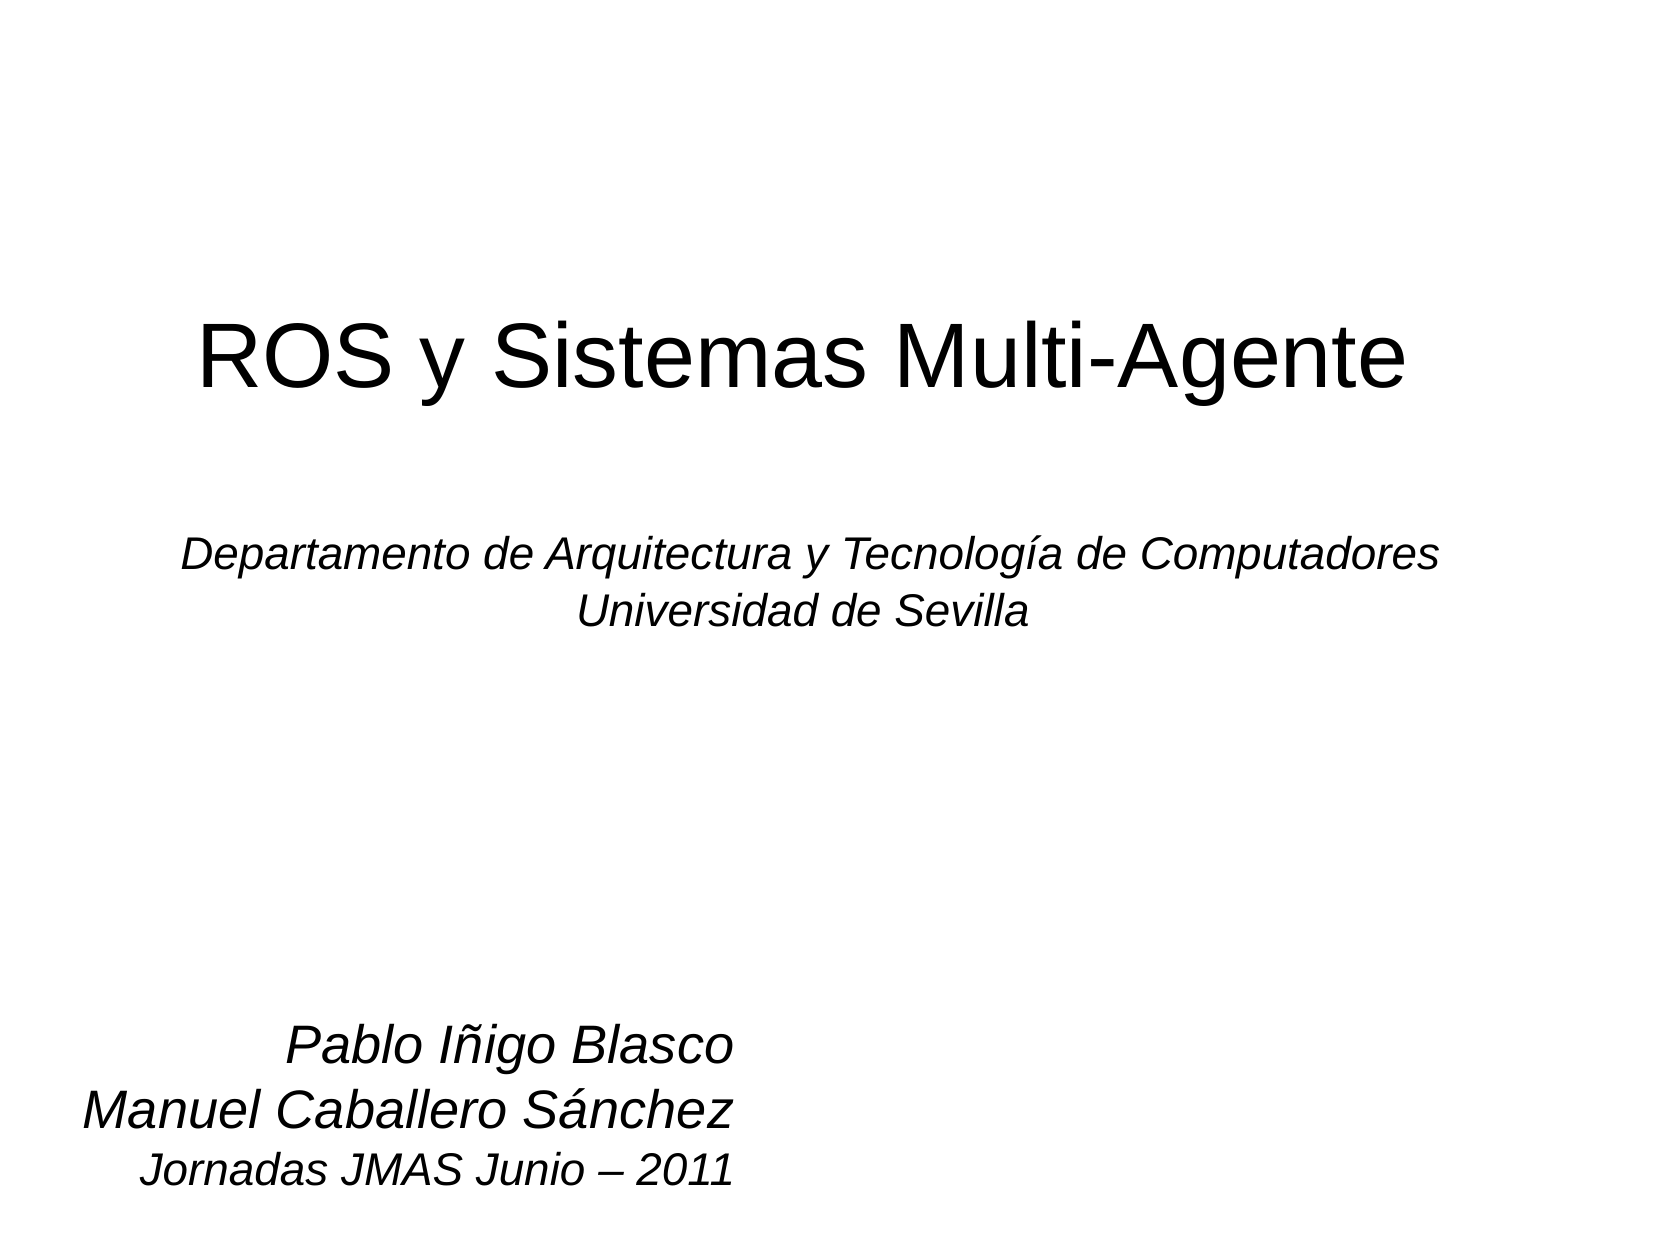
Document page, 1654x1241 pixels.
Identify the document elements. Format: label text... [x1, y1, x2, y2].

title ROS y Sistemas Multi-Agente Departamento de Arquitectura y Tecnología de Computadores Universidad de Sevilla [59, 185, 1548, 636]
text_box Pablo Iñigo Blasco Manuel Caballero Sánchez Jornadas JMAS Junio – 2011 [82, 899, 1571, 1195]
